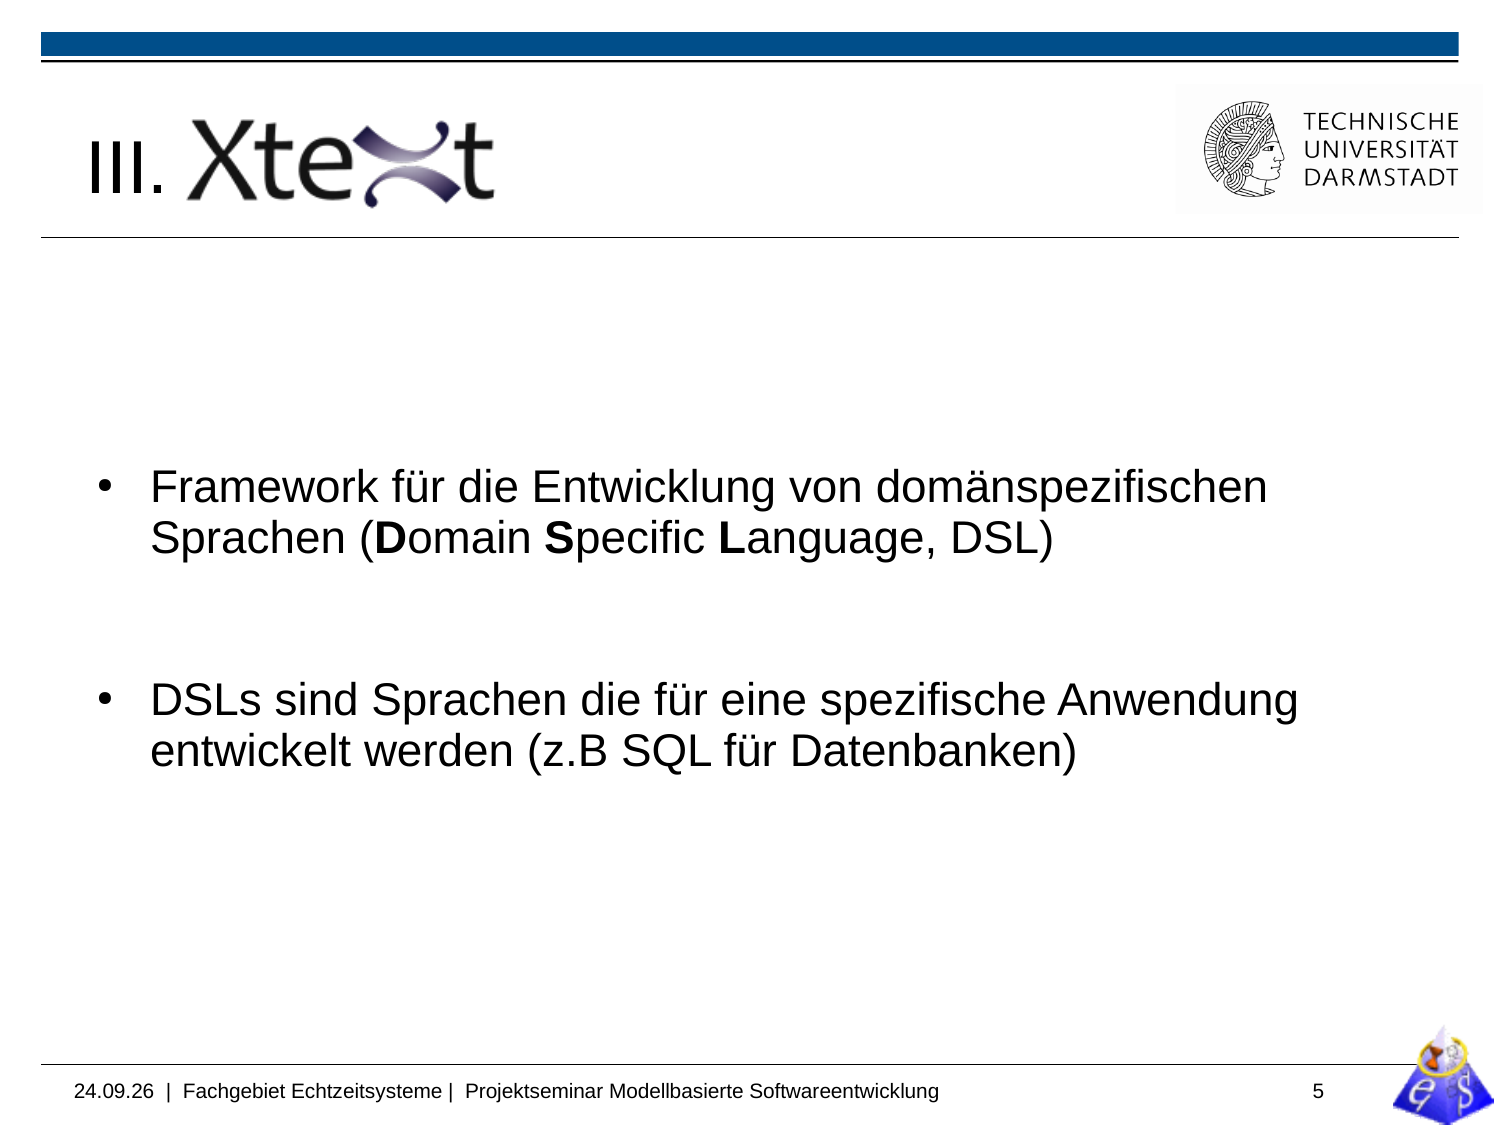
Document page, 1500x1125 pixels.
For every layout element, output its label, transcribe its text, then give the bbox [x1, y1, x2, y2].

picture [1175, 84, 1483, 214]
list Framework für die Entwicklung von domänspezifischen Sprachen (Domain Specific Language, DSL) DSLs sind Sprachen die für eine spezifische Anwendung entwickelt werden (z.B SQL für Datenbanken) [79, 292, 1430, 945]
picture [272, 118, 497, 210]
text_box III. [70, 118, 272, 234]
picture [1393, 1023, 1494, 1125]
